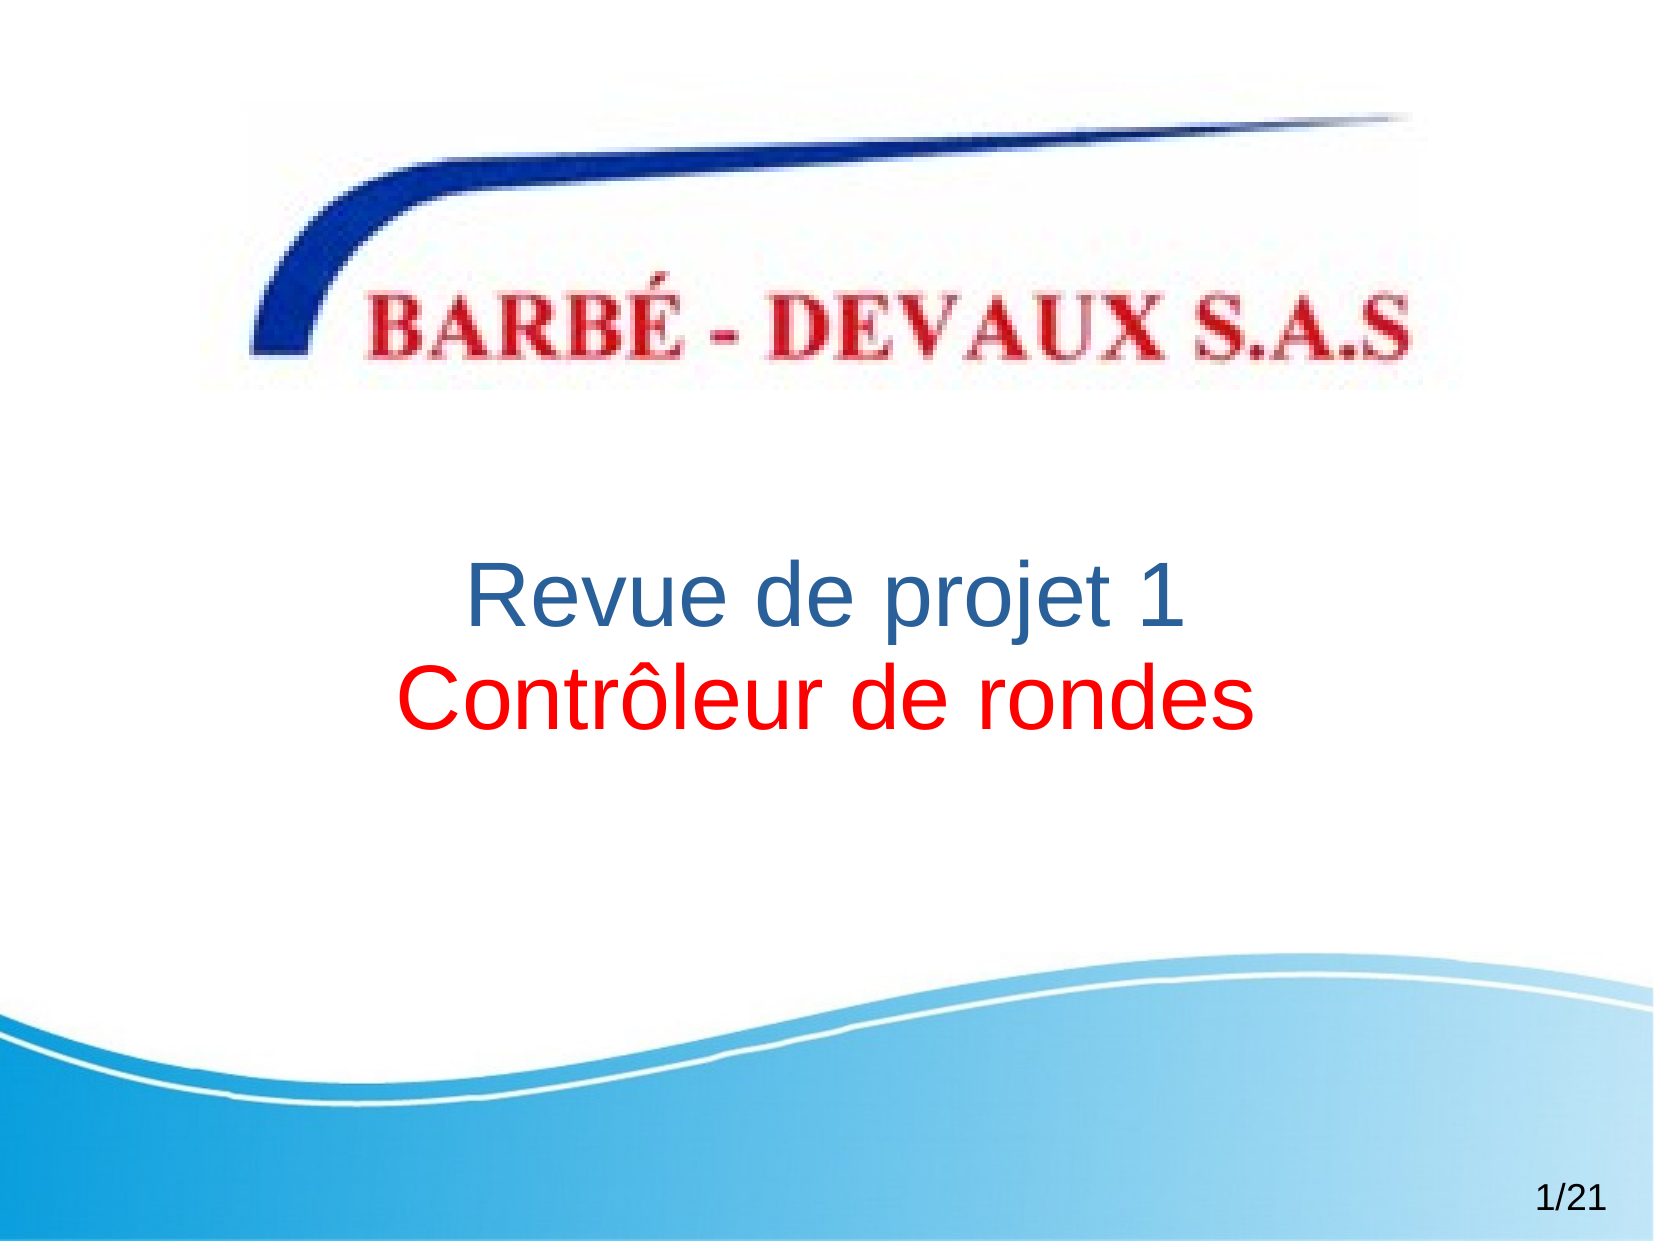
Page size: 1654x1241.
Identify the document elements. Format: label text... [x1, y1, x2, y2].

picture [0, 952, 1654, 1241]
picture [200, 73, 1463, 390]
text_box <numéro>/21 [1520, 1169, 1654, 1240]
title Revue de projet 1 Contrôleur de rondes [0, 525, 1654, 768]
